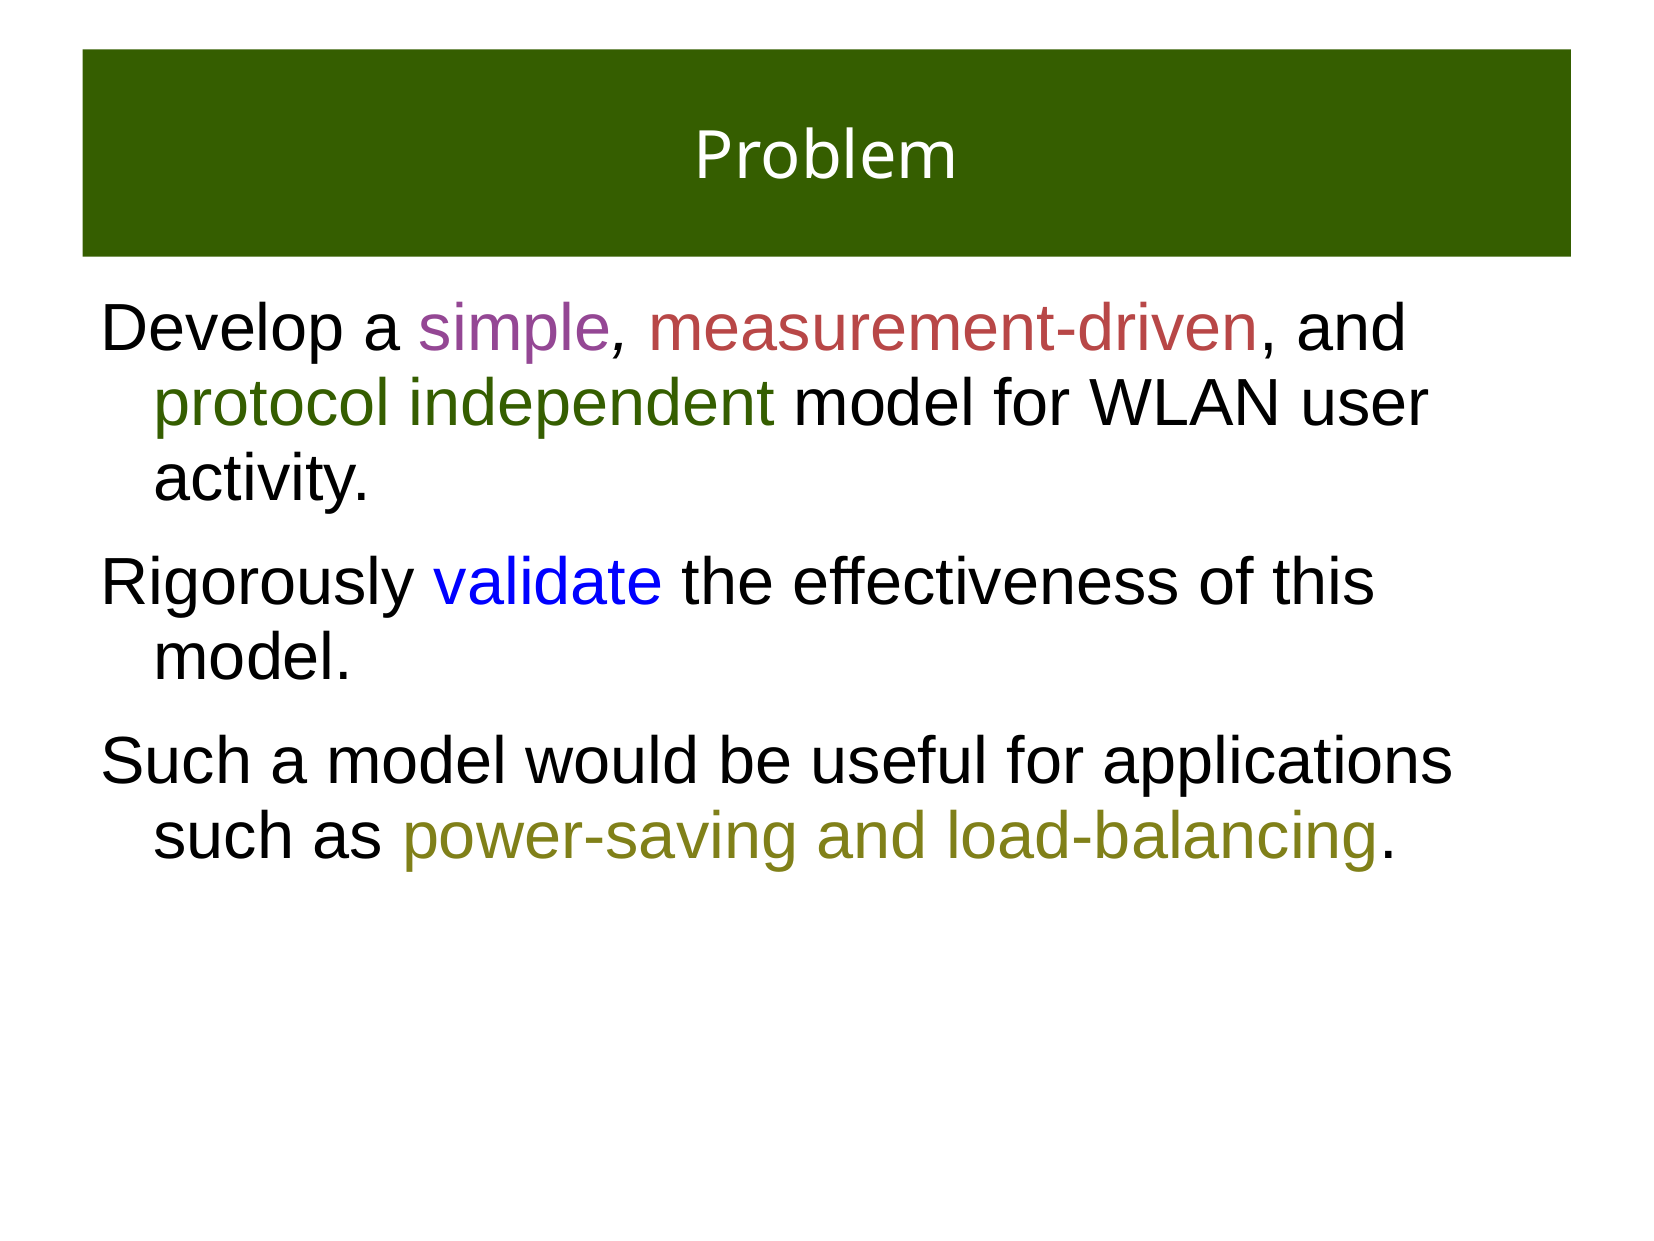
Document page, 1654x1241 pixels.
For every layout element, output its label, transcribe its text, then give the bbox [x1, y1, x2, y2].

list Develop a simple, measurement-driven, and protocol independent model for WLAN user activity. Rigorously validate the effectiveness of this model. Such a model would be useful for applications such as power-saving and load-balancing. [82, 290, 1571, 1094]
title Problem [82, 49, 1571, 257]
